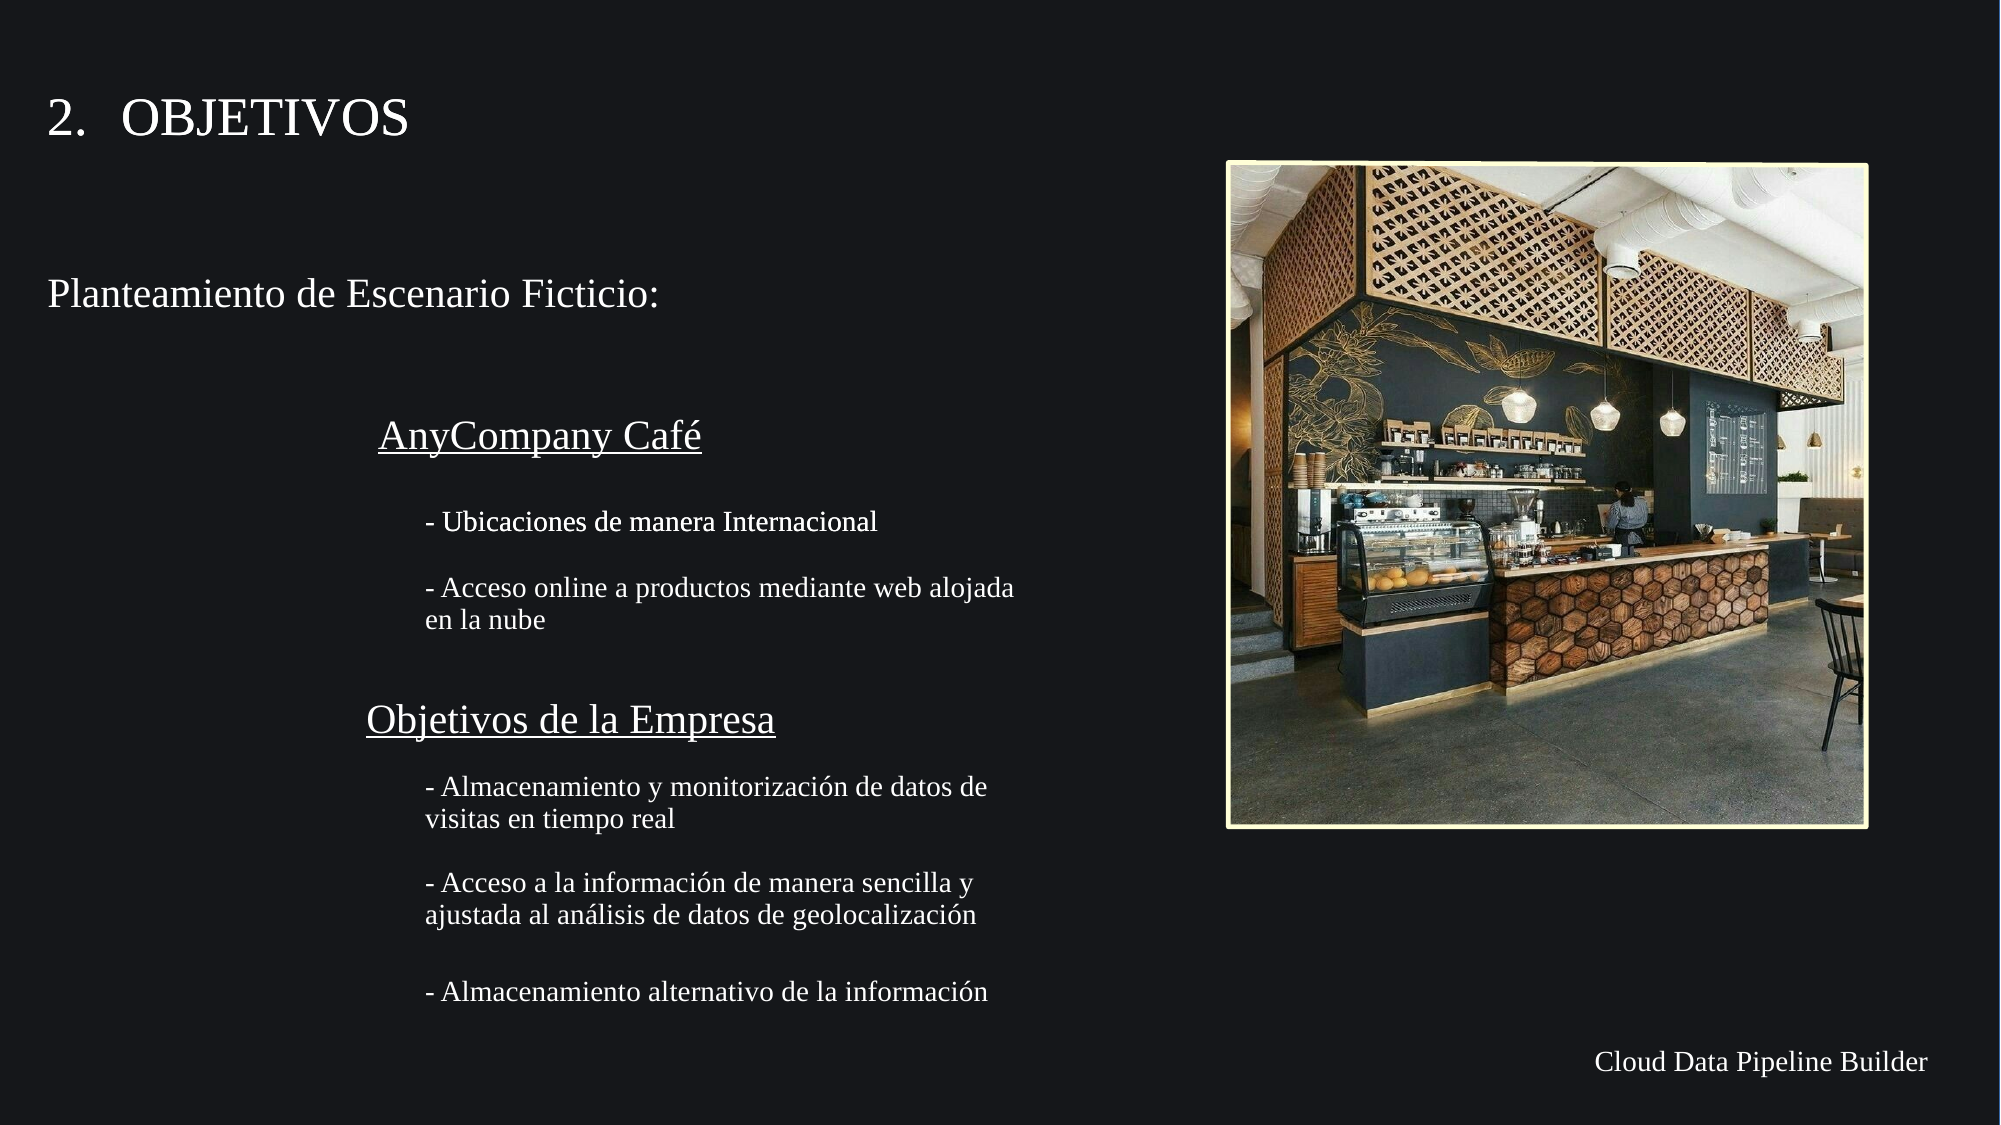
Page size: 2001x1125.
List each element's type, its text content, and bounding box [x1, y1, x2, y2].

title - Acceso a la información de manera sencilla y ajustada al análisis de datos de geolocalización [425, 852, 1063, 944]
title 2. OBJETIVOS [47, 71, 1548, 163]
title Objetivos de la Empresa [366, 673, 792, 766]
title AnyCompany Café [378, 389, 721, 482]
title Planteamiento de Escenario Ficticio: [47, 248, 1228, 340]
title - Almacenamiento y monitorización de datos de visitas en tiempo real [425, 755, 1063, 849]
title - Almacenamiento alternativo de la información [425, 944, 1063, 1038]
text_box [0, 0, 2000, 1125]
title Cloud Data Pipeline Builder [1594, 1015, 2000, 1108]
title - Ubicaciones de manera Internacional [425, 475, 1040, 567]
title - Acceso online a productos mediante web alojada en la nube [425, 567, 1040, 650]
